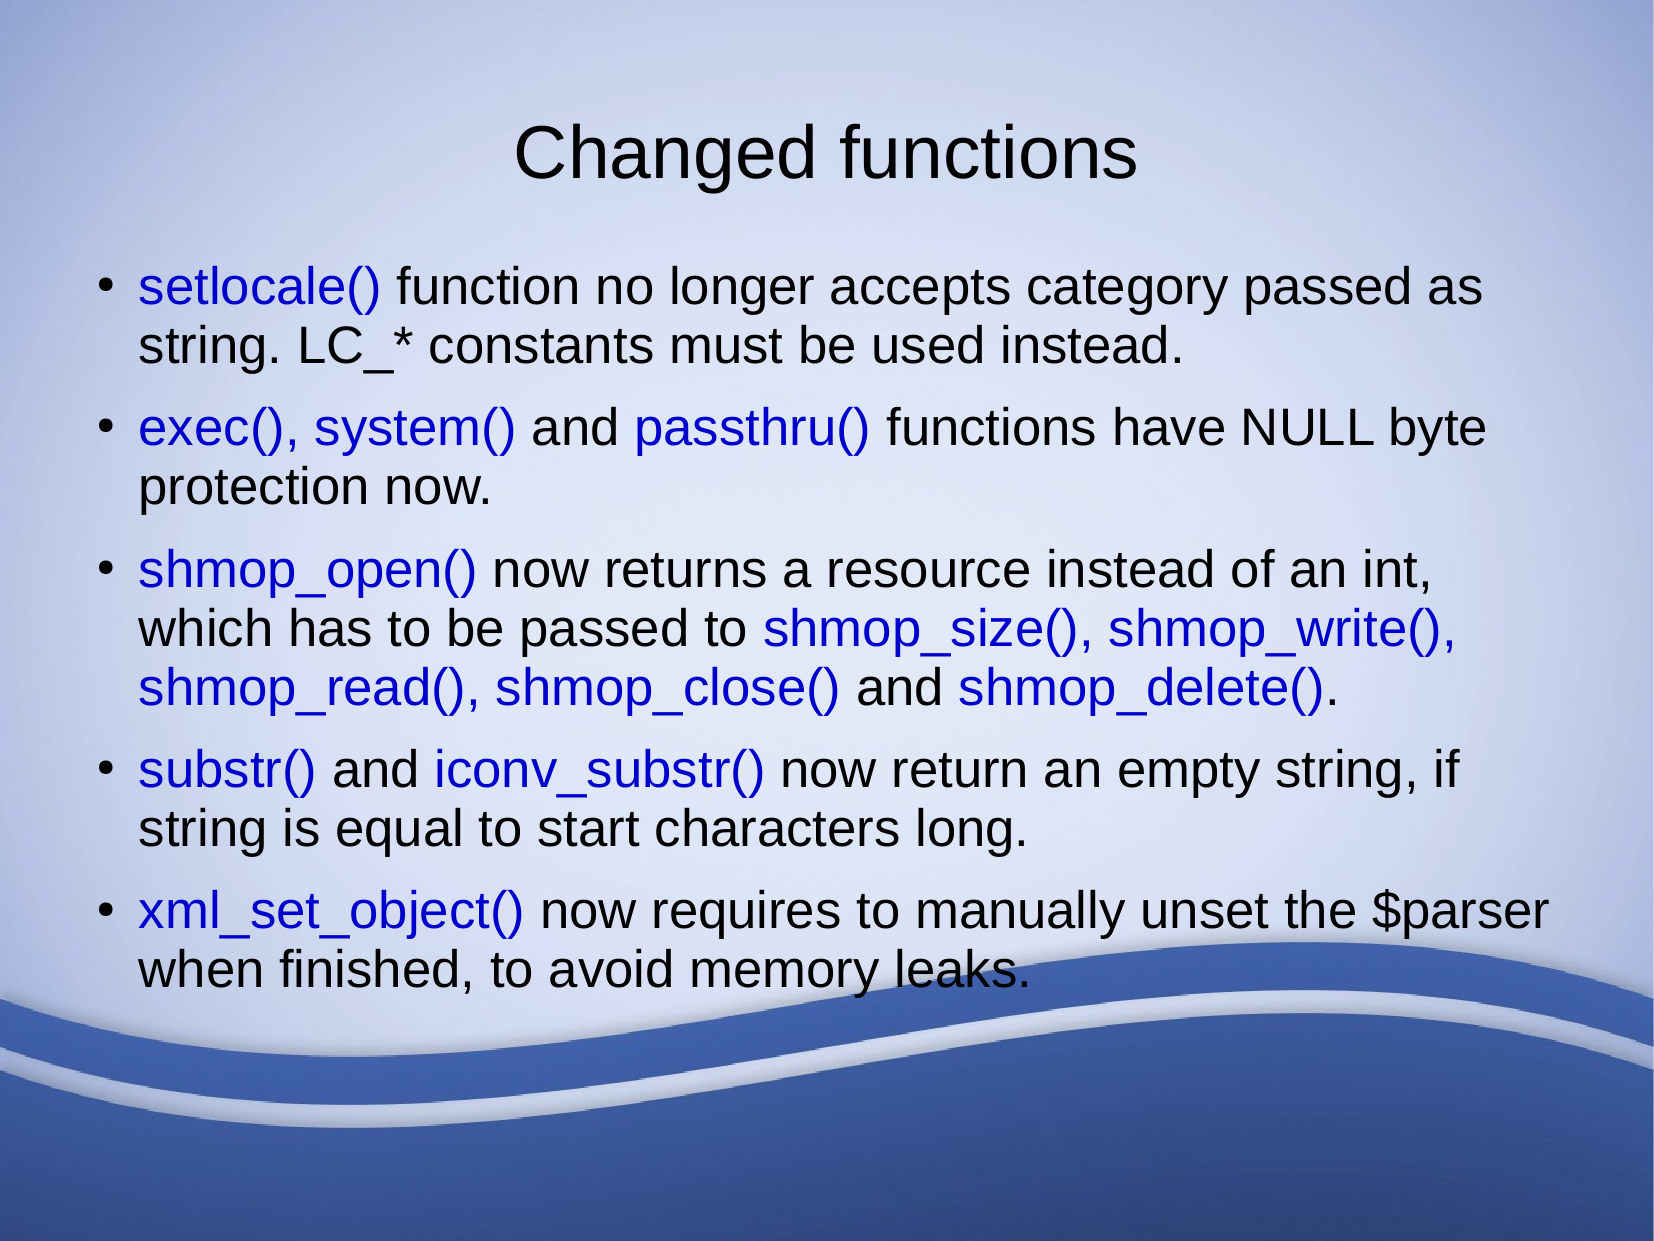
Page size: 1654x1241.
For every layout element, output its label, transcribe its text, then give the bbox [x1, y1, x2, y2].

picture [0, 0, 1654, 1241]
list setlocale() function no longer accepts category passed as string. LC_* constants must be used instead. exec(), system() and passthru() functions have NULL byte protection now. shmop_open() now returns a resource instead of an int, which has to be passed to shmop_size(), shmop_write(), shmop_read(), shmop_close() and shmop_delete(). substr() and iconv_substr() now return an empty string, if string is equal to start characters long. xml_set_object() now requires to manually unset the $parser when finished, to avoid memory leaks. [82, 256, 1571, 1010]
title Changed functions [82, 49, 1571, 256]
